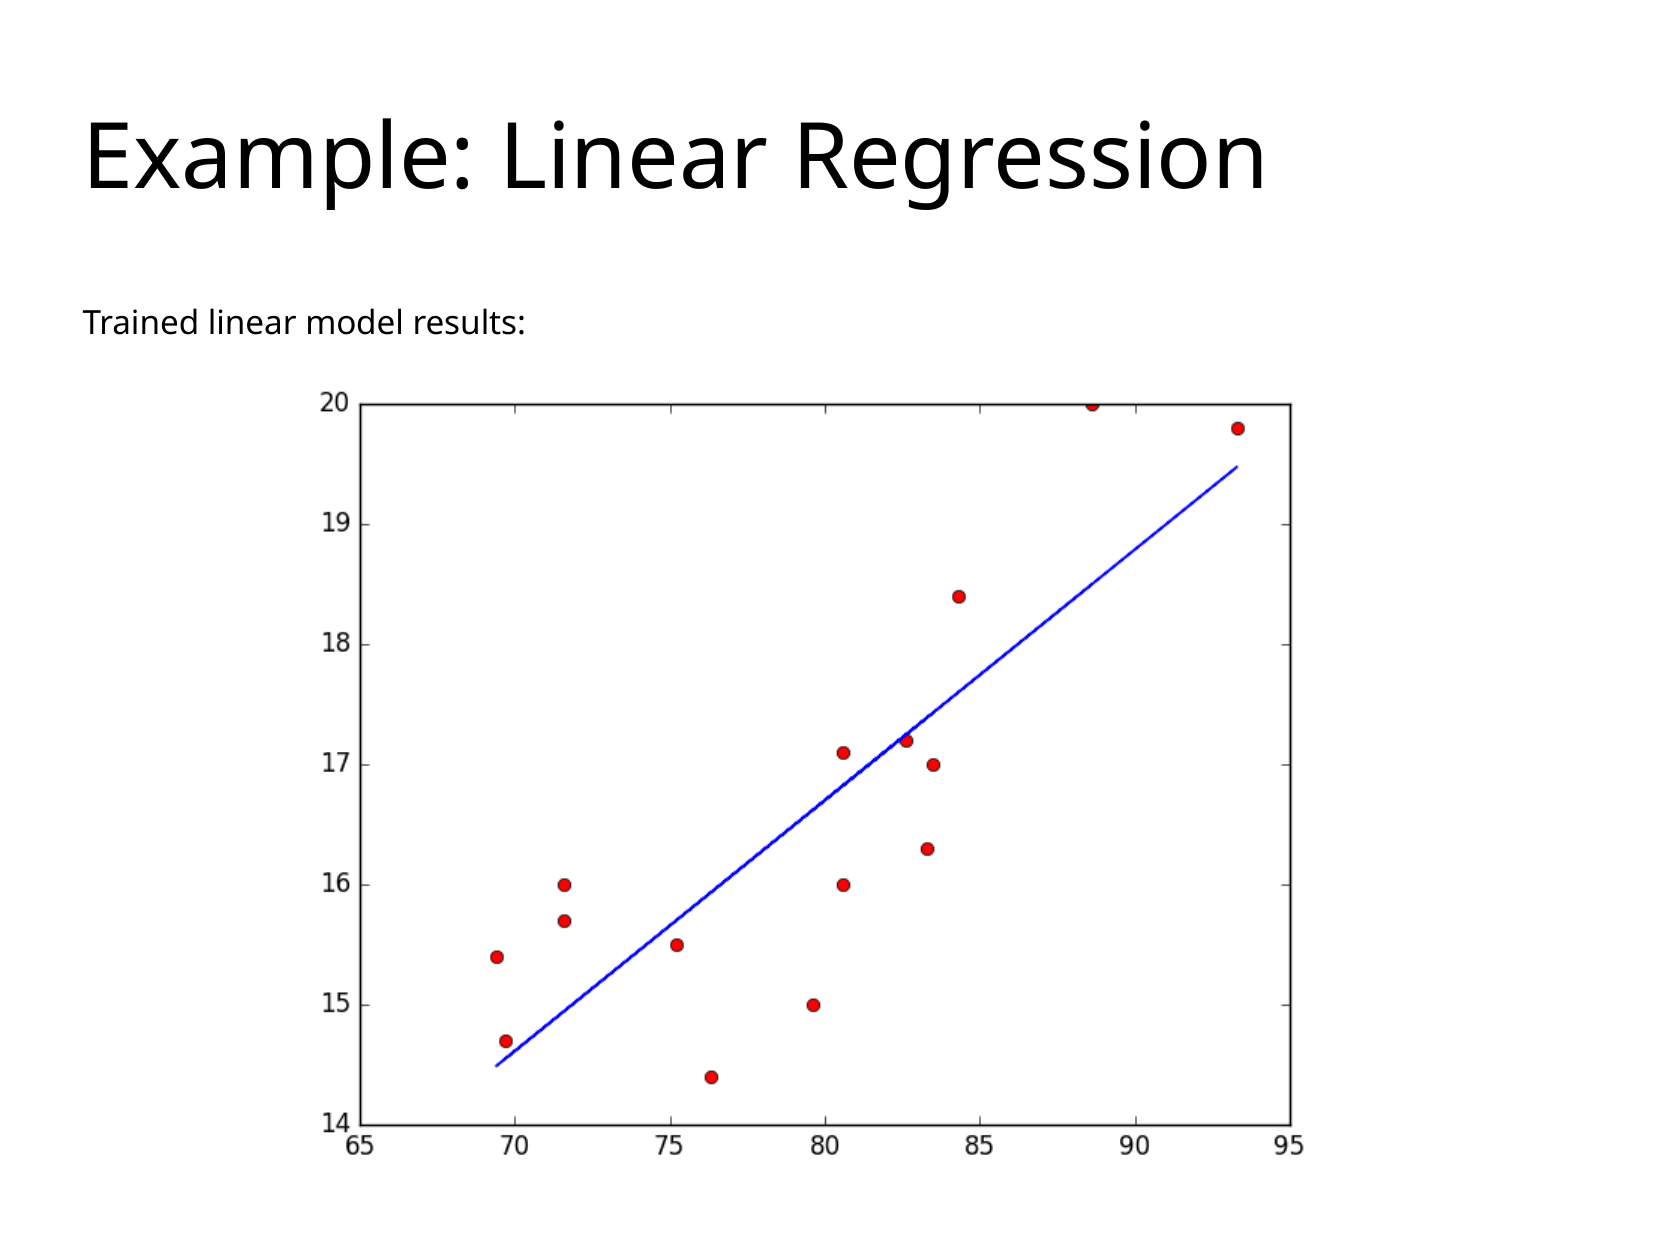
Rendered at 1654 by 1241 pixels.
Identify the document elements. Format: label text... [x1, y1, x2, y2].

picture [210, 314, 1410, 1215]
list Trained linear model results: [82, 290, 601, 346]
title Example: Linear Regression [82, 49, 1571, 257]
